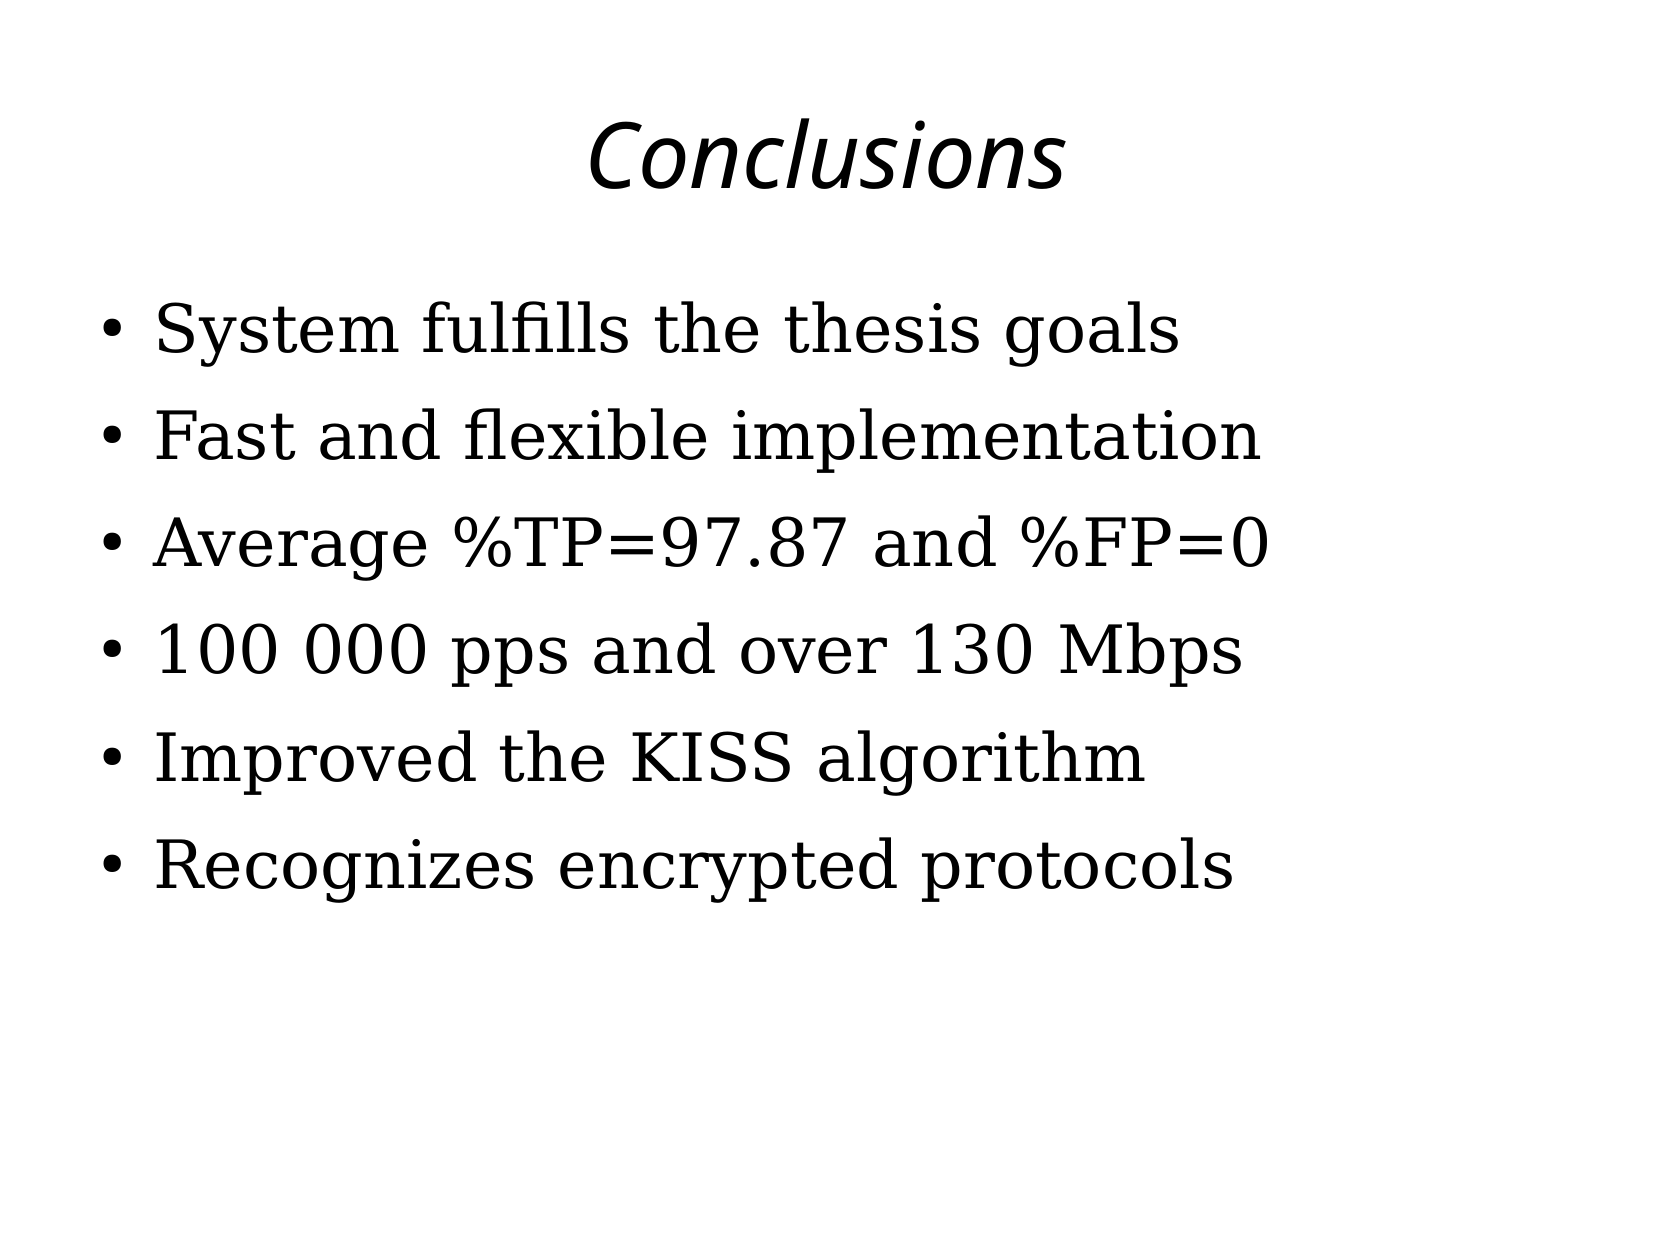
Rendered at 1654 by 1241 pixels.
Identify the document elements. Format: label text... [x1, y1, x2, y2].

list System fulfills the thesis goals Fast and flexible implementation Average %TP=97.87 and %FP=0 100 000 pps and over 130 Mbps Improved the KISS algorithm Recognizes encrypted protocols [82, 290, 1571, 1109]
title Conclusions [82, 49, 1571, 257]
